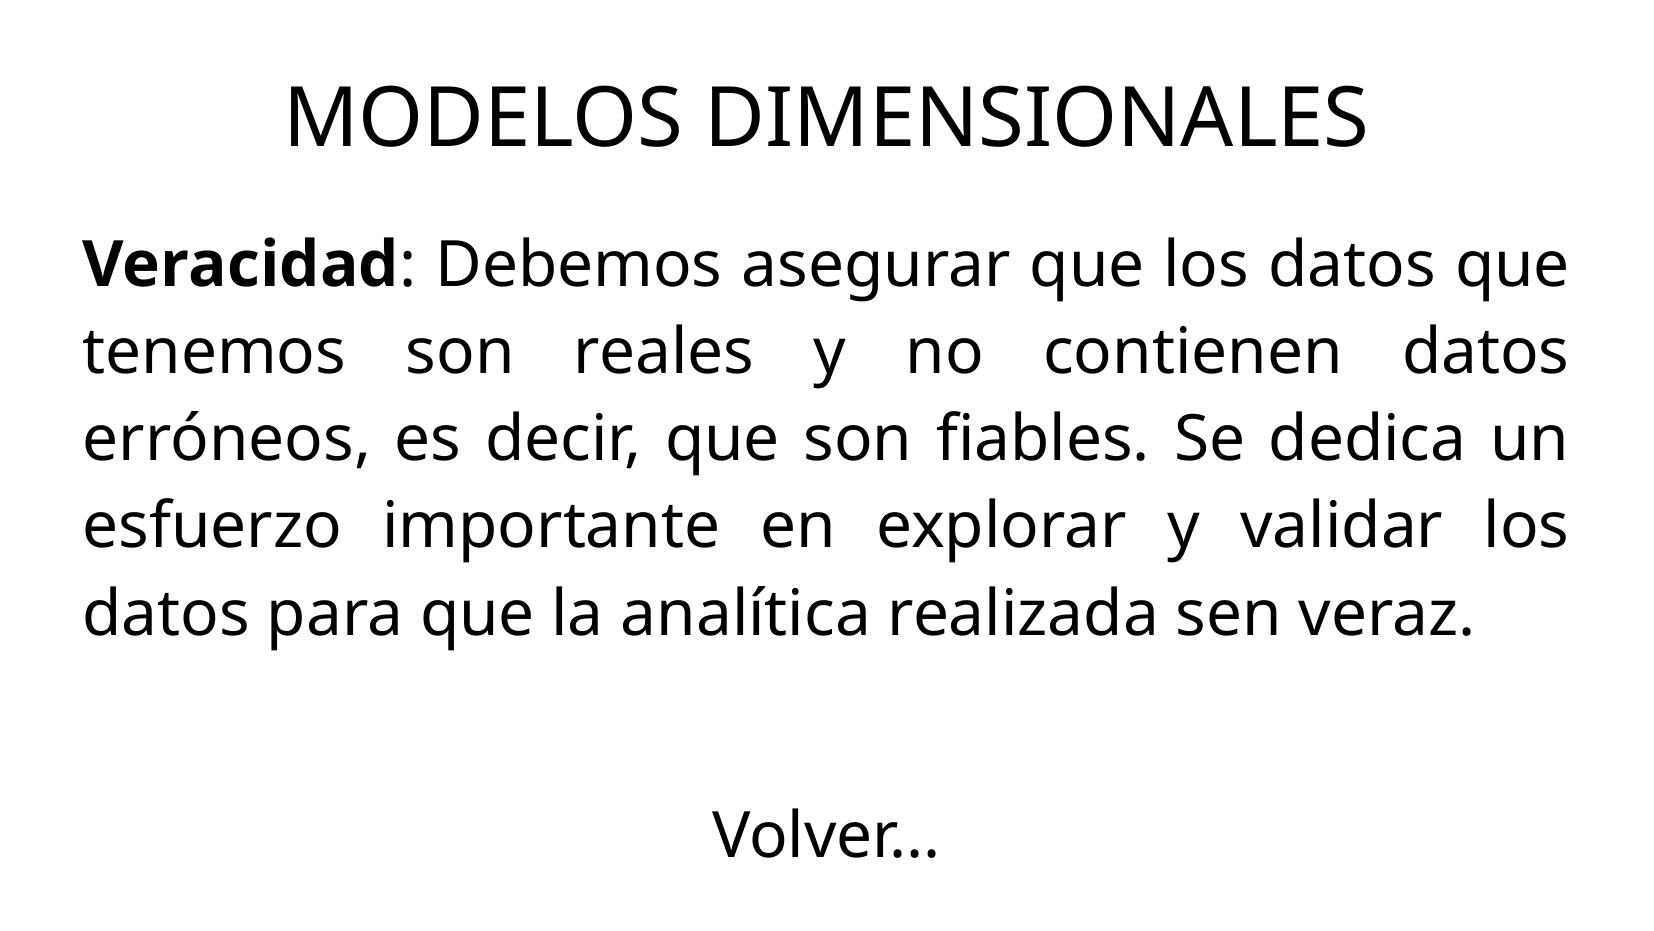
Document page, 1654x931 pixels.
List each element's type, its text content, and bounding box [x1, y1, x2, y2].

list Veracidad: Debemos asegurar que los datos que tenemos son reales y no contienen datos erróneos, es decir, que son fiables. Se dedica un esfuerzo importante en explorar y validar los datos para que la analítica realizada sen veraz. Volver... [82, 217, 1571, 886]
title MODELOS DIMENSIONALES [82, 37, 1571, 193]
